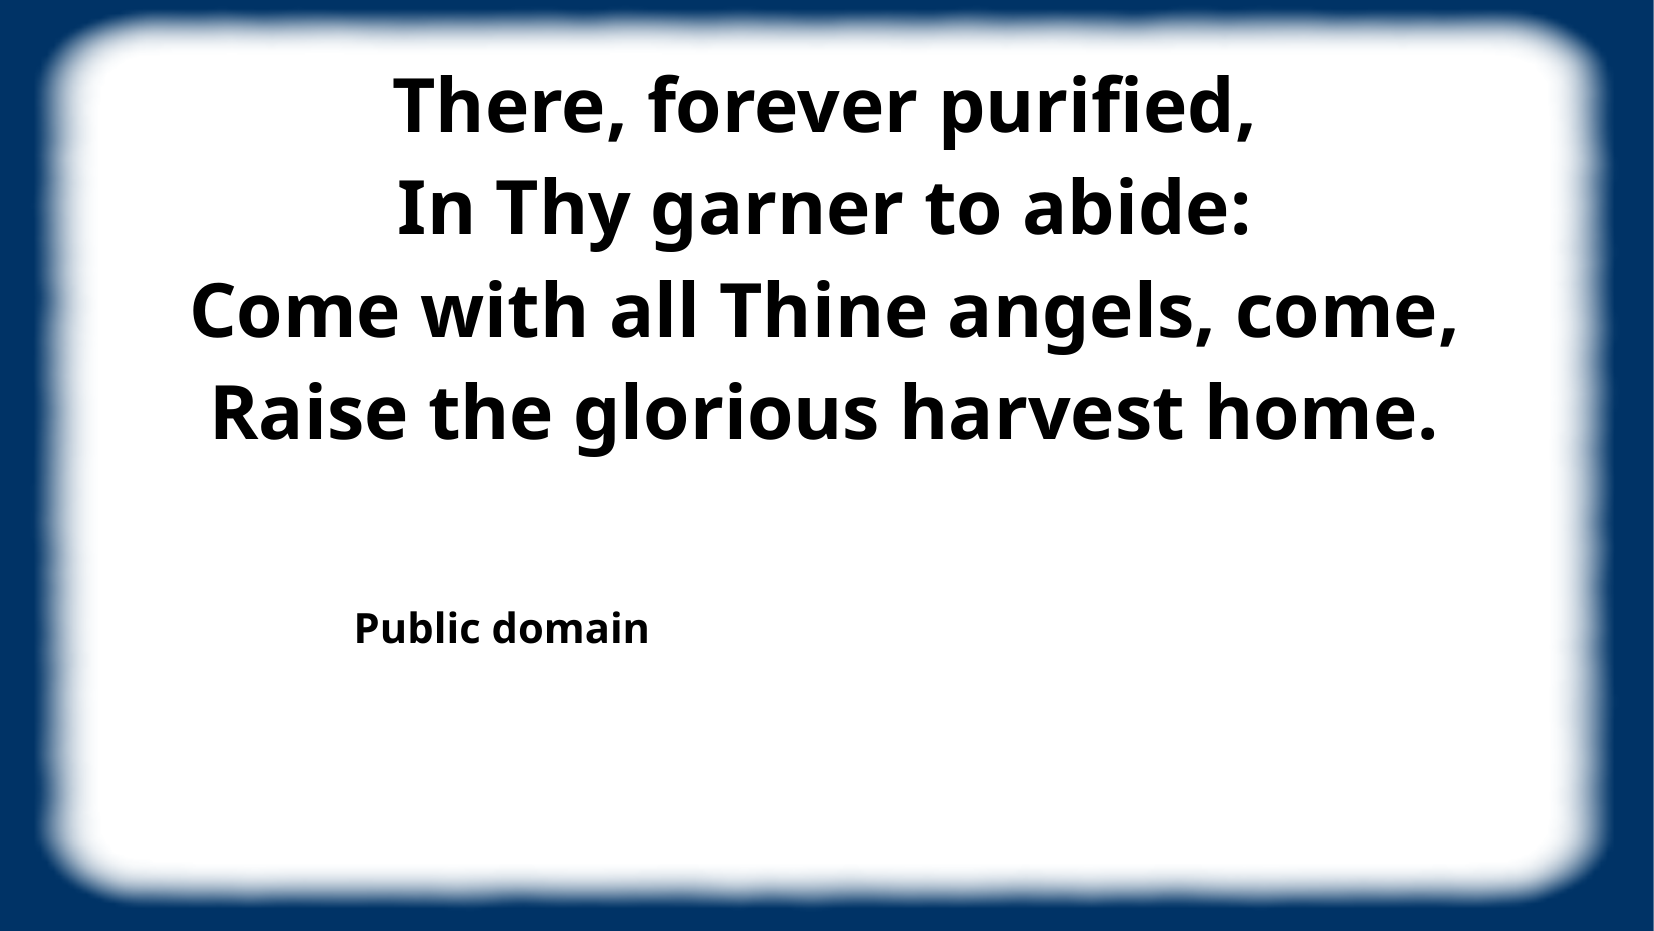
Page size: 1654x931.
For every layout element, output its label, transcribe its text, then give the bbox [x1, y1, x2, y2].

text_box There, forever purified, In Thy garner to abide: Come with all Thine angels, come, Raise the glorious harvest home. Public domain [105, 45, 1546, 715]
picture [0, 0, 1654, 931]
